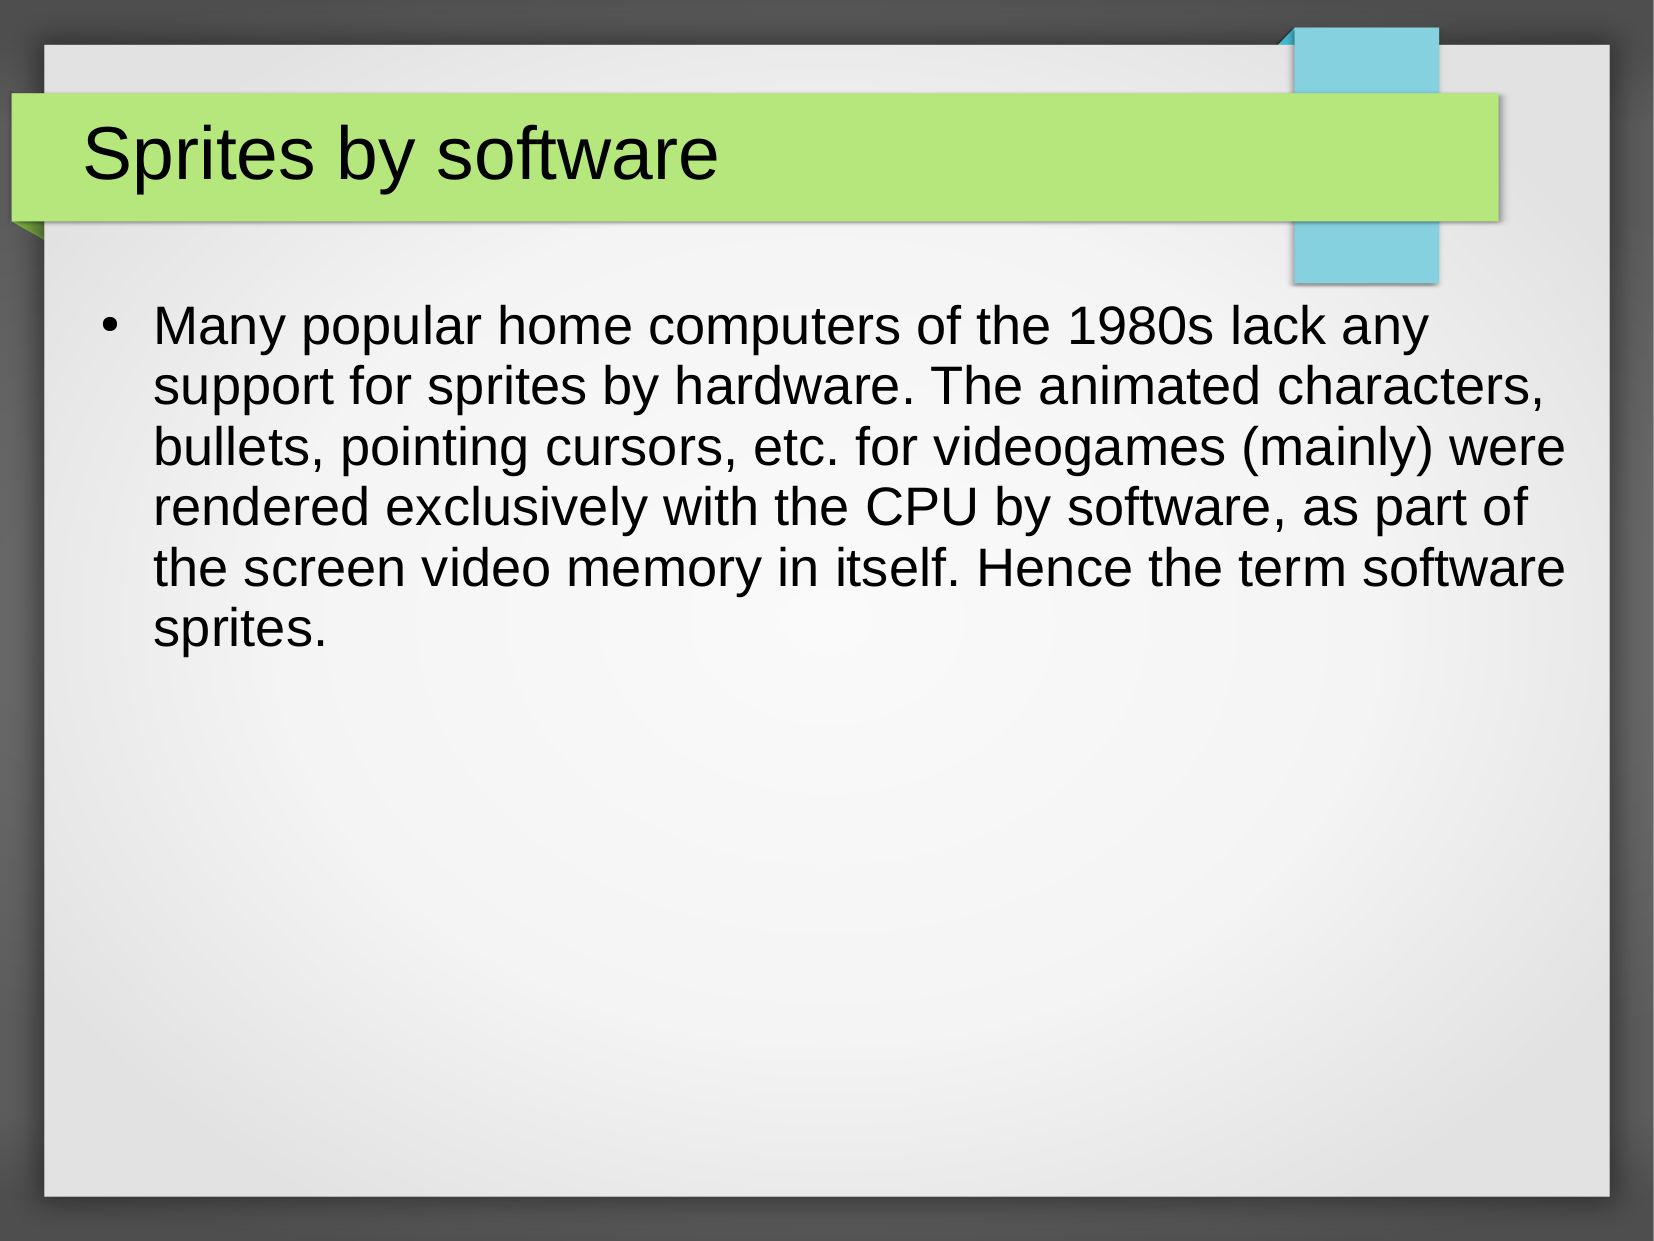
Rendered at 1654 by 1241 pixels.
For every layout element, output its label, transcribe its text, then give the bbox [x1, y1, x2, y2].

list Many popular home computers of the 1980s lack any support for sprites by hardware. The animated characters, bullets, pointing cursors, etc. for videogames (mainly) were rendered exclusively with the CPU by software, as part of the screen video memory in itself. Hence the term software sprites. [82, 295, 1571, 1015]
picture [0, 0, 1654, 1241]
title Sprites by software [82, 94, 1264, 213]
